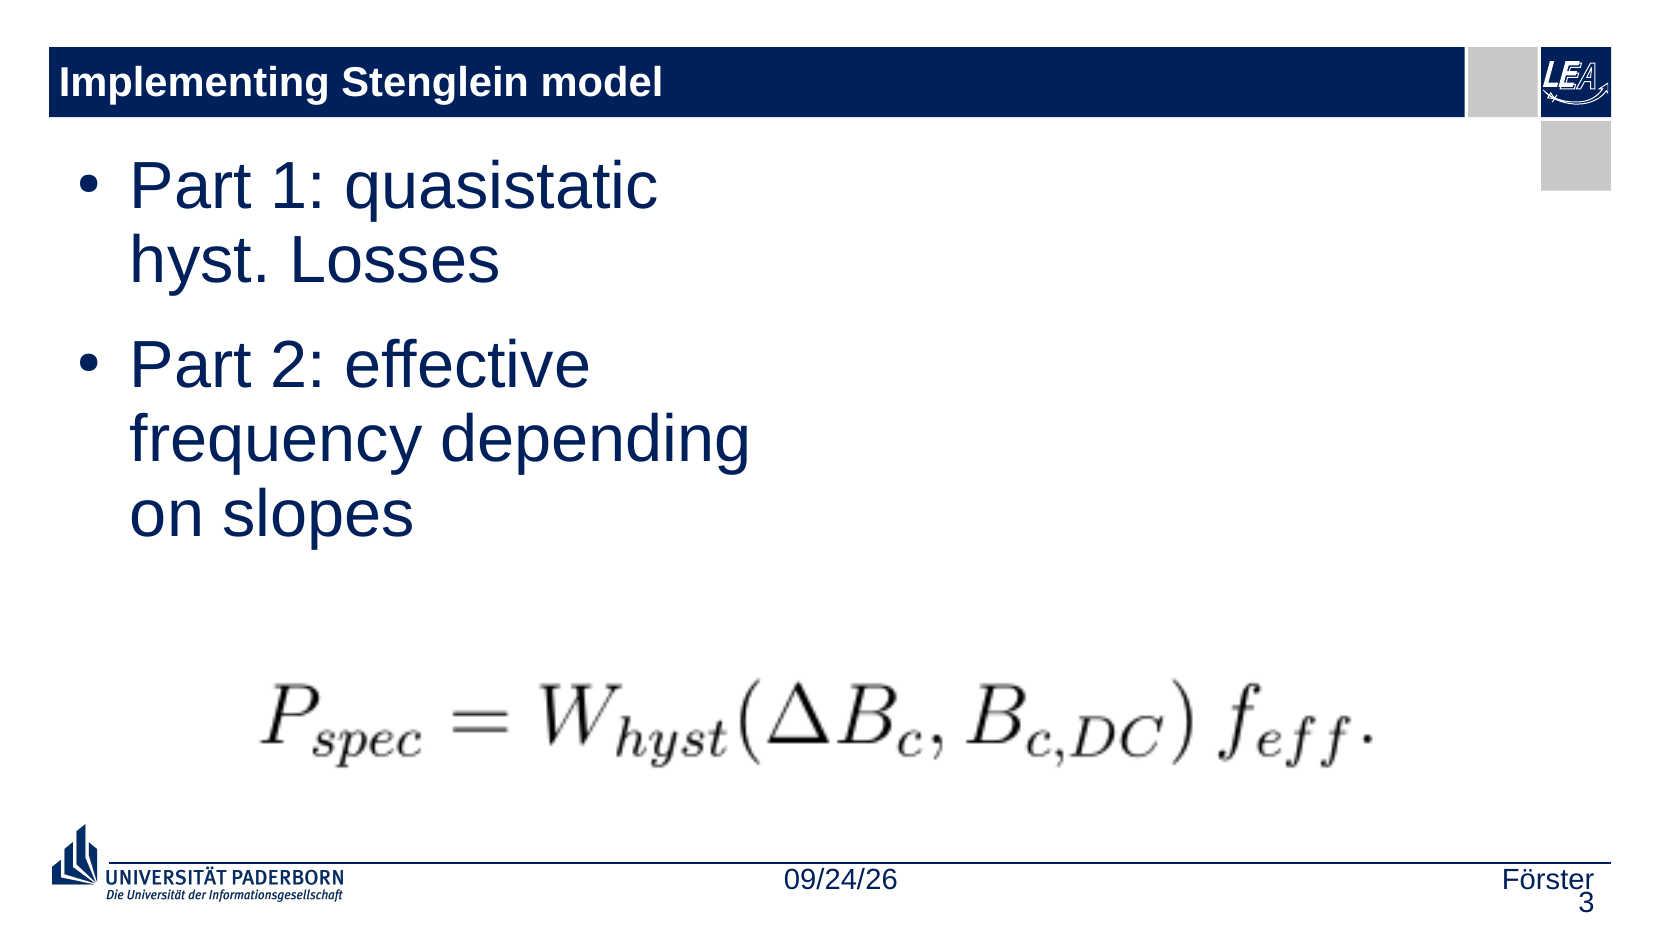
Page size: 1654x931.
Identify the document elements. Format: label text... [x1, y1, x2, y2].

list Part 1: quasistatic hyst. Losses Part 2: effective frequency depending on slopes [59, 147, 786, 688]
picture [236, 649, 1416, 798]
picture [52, 824, 343, 902]
title Implementing Stenglein model [59, 47, 1447, 117]
